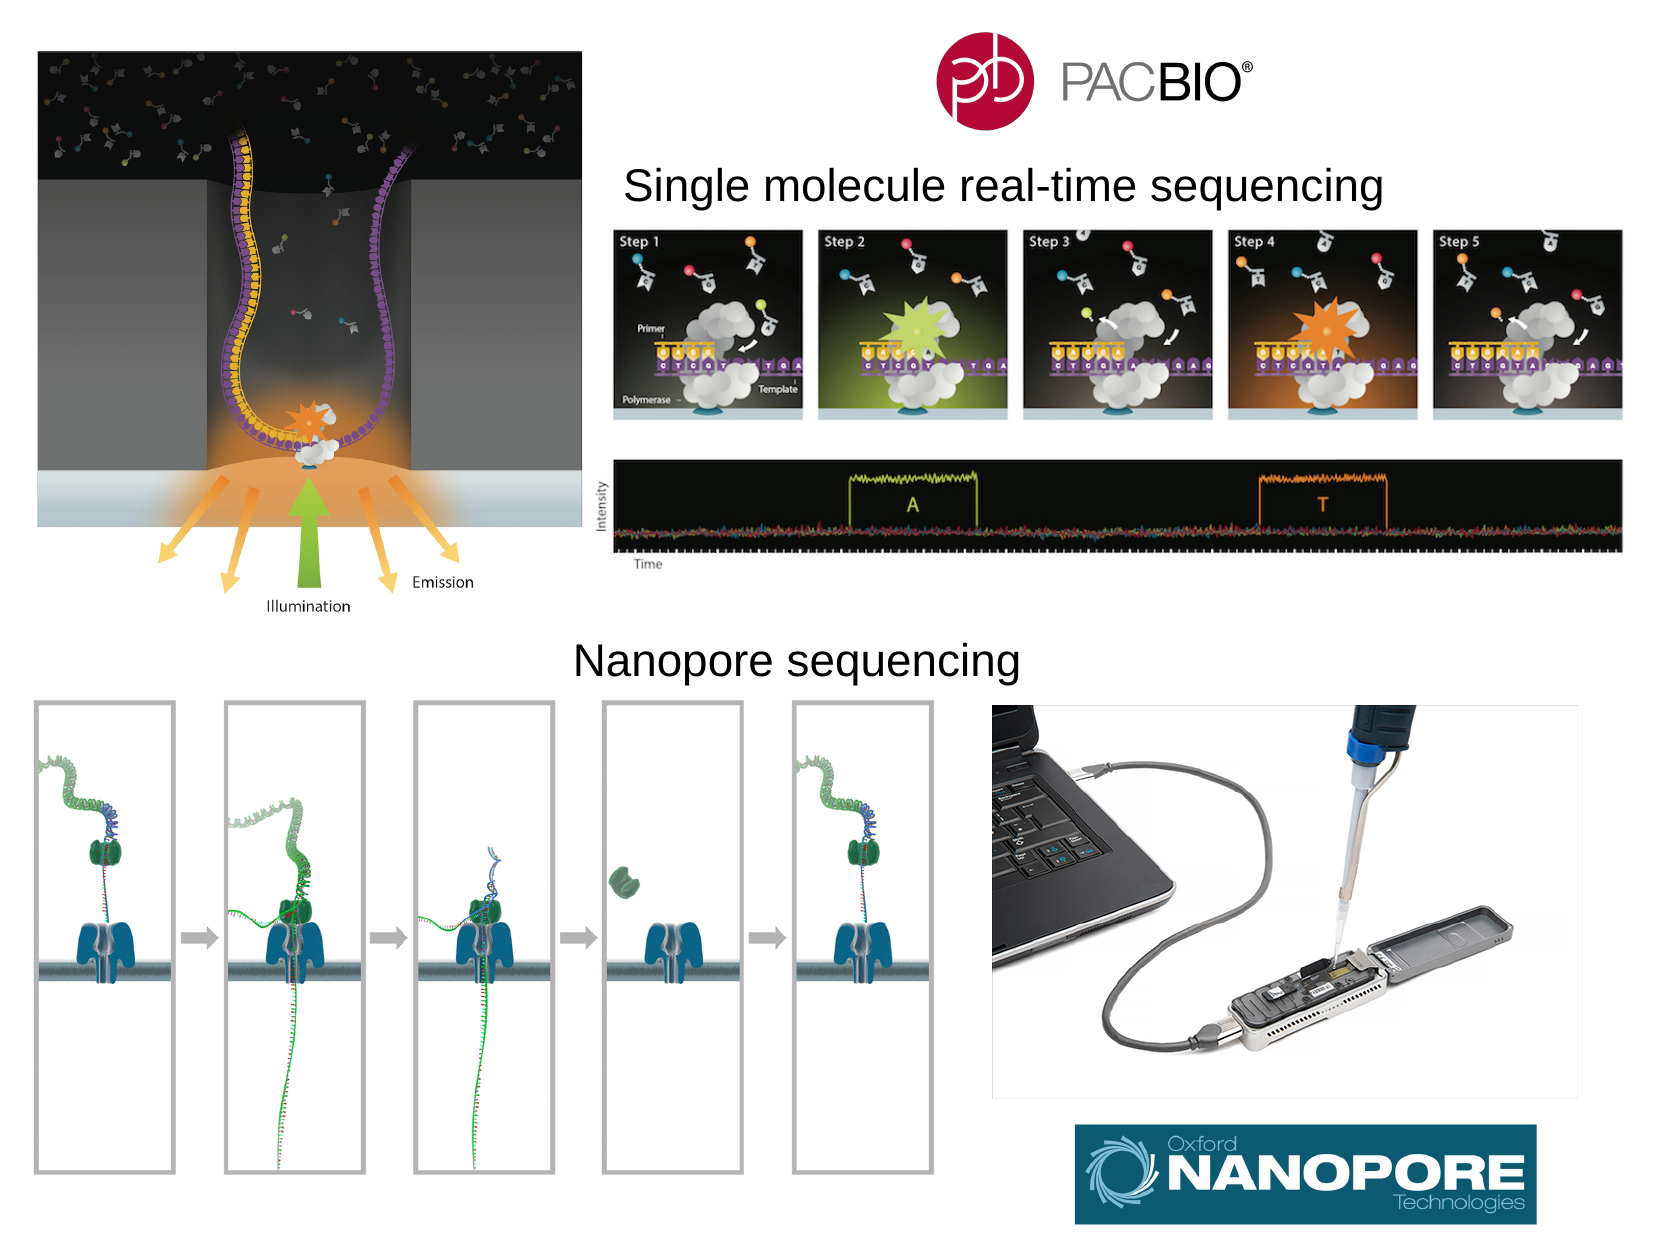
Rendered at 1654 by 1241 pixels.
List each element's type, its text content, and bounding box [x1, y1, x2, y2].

text_box Single molecule real-time sequencing [608, 152, 1542, 219]
picture [992, 705, 1578, 1099]
picture [10, 681, 957, 1193]
picture [35, 41, 584, 626]
picture [590, 224, 1632, 578]
picture [914, 8, 1270, 148]
text_box Nanopore sequencing [330, 627, 1264, 694]
picture [1074, 1122, 1537, 1227]
